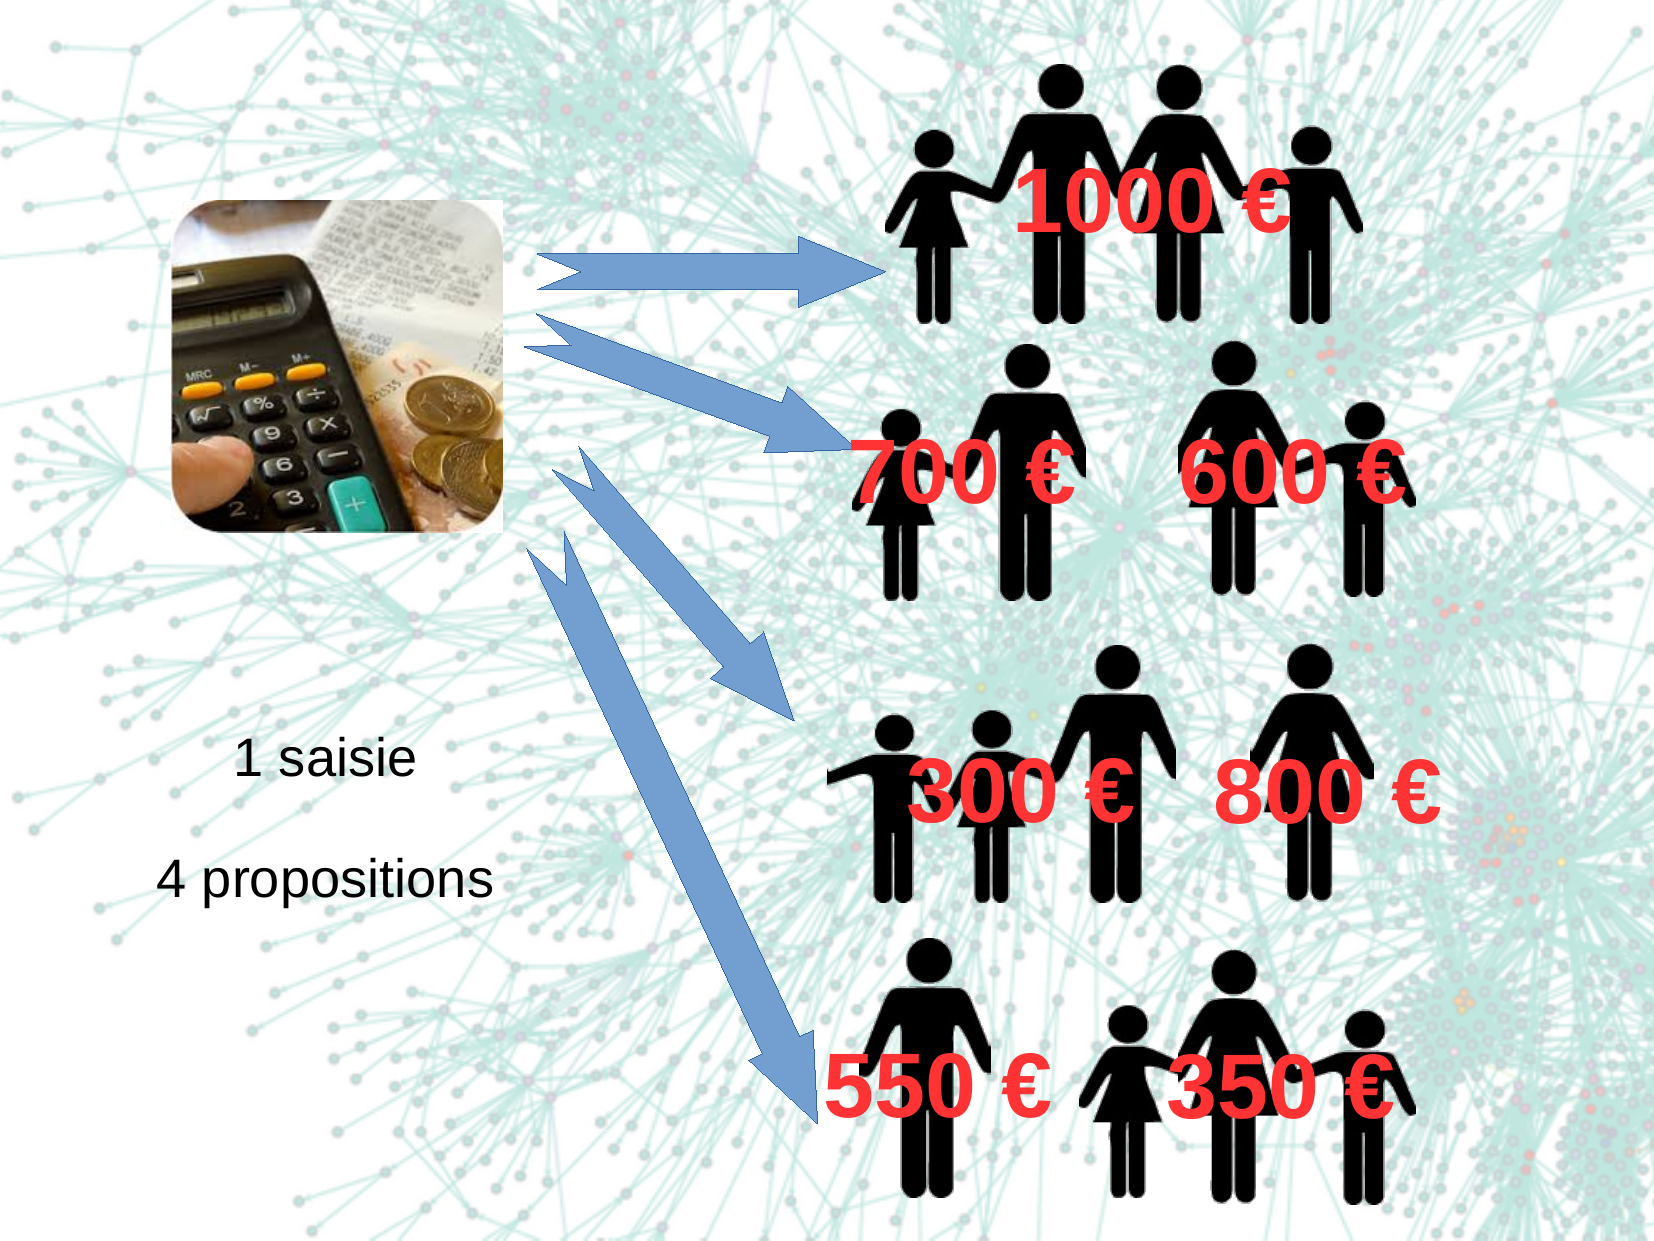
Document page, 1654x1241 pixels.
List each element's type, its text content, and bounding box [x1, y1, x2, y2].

text_box [552, 446, 795, 721]
text_box 1 saisie 4 propositions [141, 720, 544, 918]
picture [0, 0, 1654, 1241]
text_box 300 € [891, 732, 1198, 850]
text_box 600 € [1282, 413, 1613, 531]
text_box 550 € [809, 1027, 1258, 1146]
text_box 350 € [1258, 1028, 1601, 1146]
text_box [524, 313, 832, 453]
text_box 1000 € [998, 142, 1447, 260]
text_box 700 € [832, 413, 1282, 532]
text_box [526, 531, 809, 1116]
text_box 800 € [1198, 732, 1648, 851]
text_box [537, 236, 886, 308]
